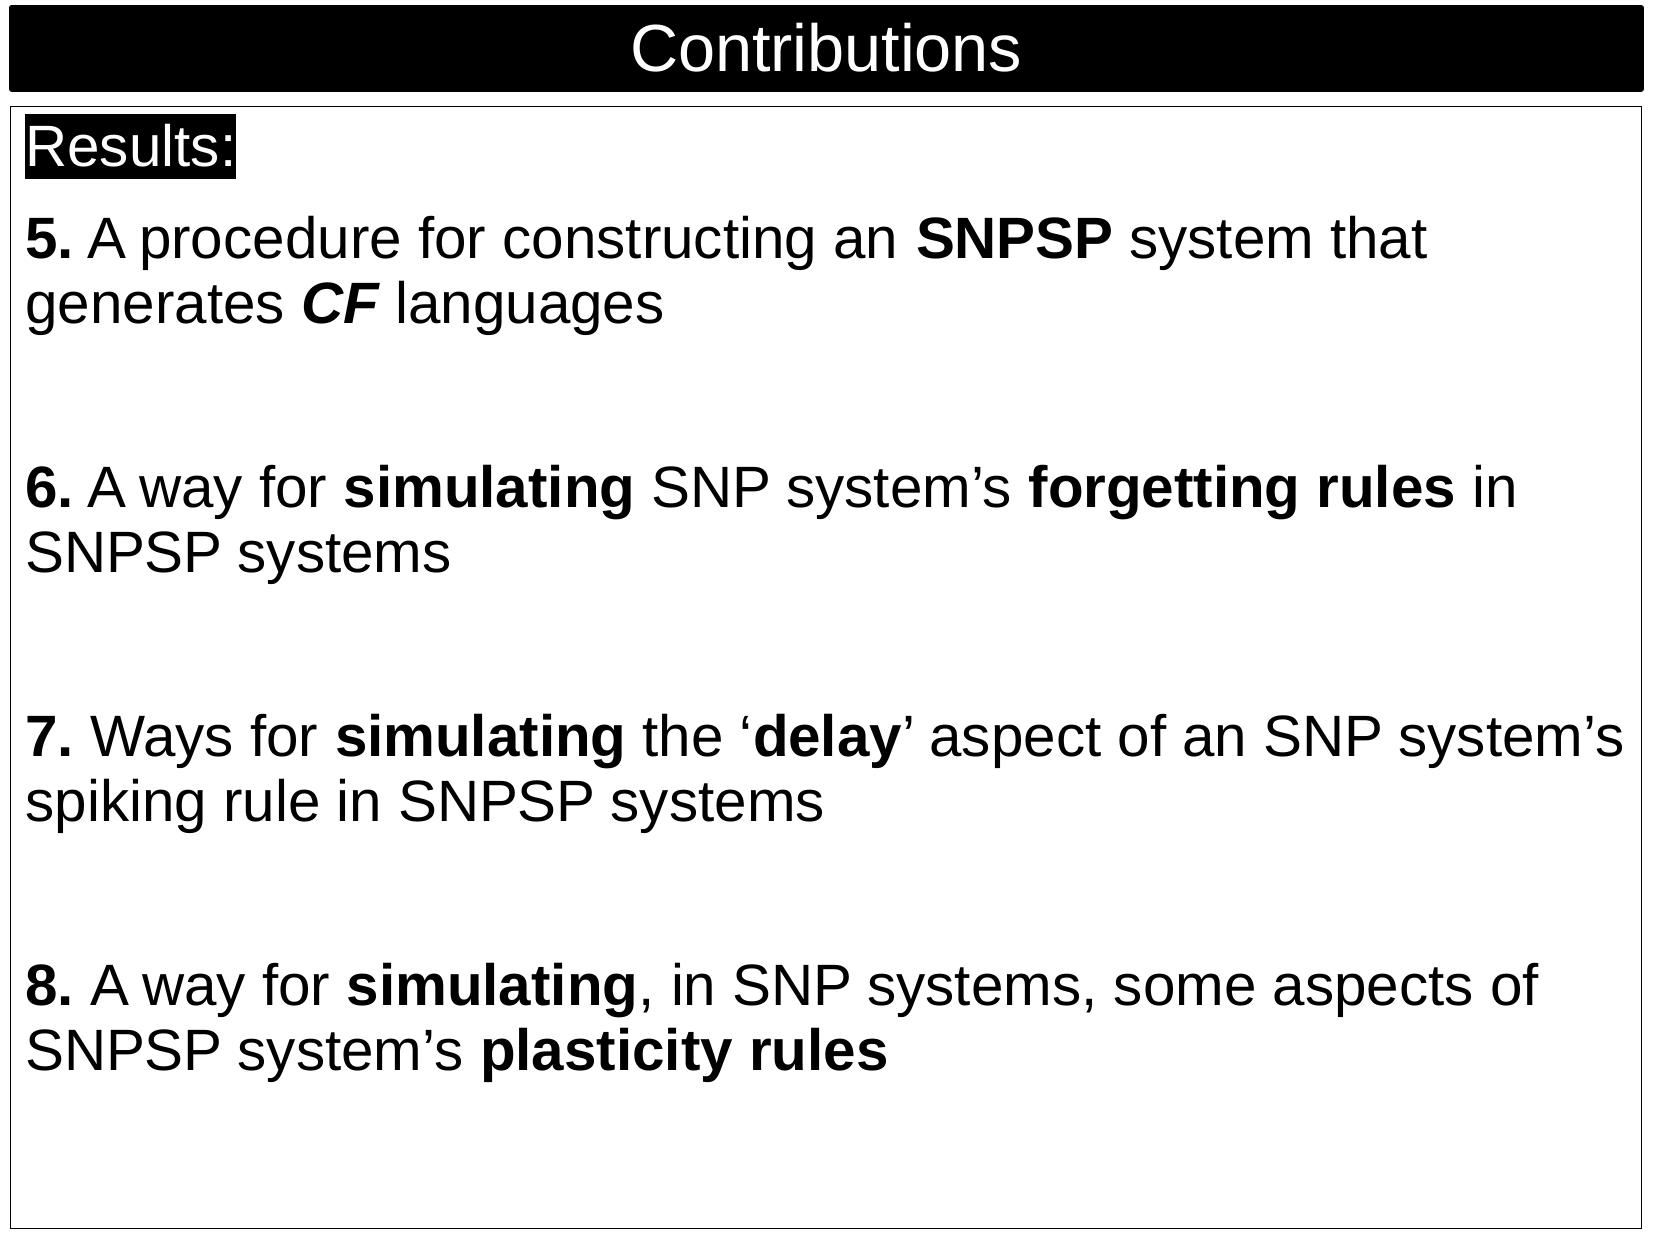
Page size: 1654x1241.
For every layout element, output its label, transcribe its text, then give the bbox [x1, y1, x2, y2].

text_box Results: 5. A procedure for constructing an SNPSP system that generates CF languages 6. A way for simulating SNP system’s forgetting rules in SNPSP systems 7. Ways for simulating the ‘delay’ aspect of an SNP system’s spiking rule in SNPSP systems 8. A way for simulating, in SNP systems, some aspects of SNPSP system’s plasticity rules [10, 106, 1642, 1229]
title Contributions [11, 7, 1642, 89]
